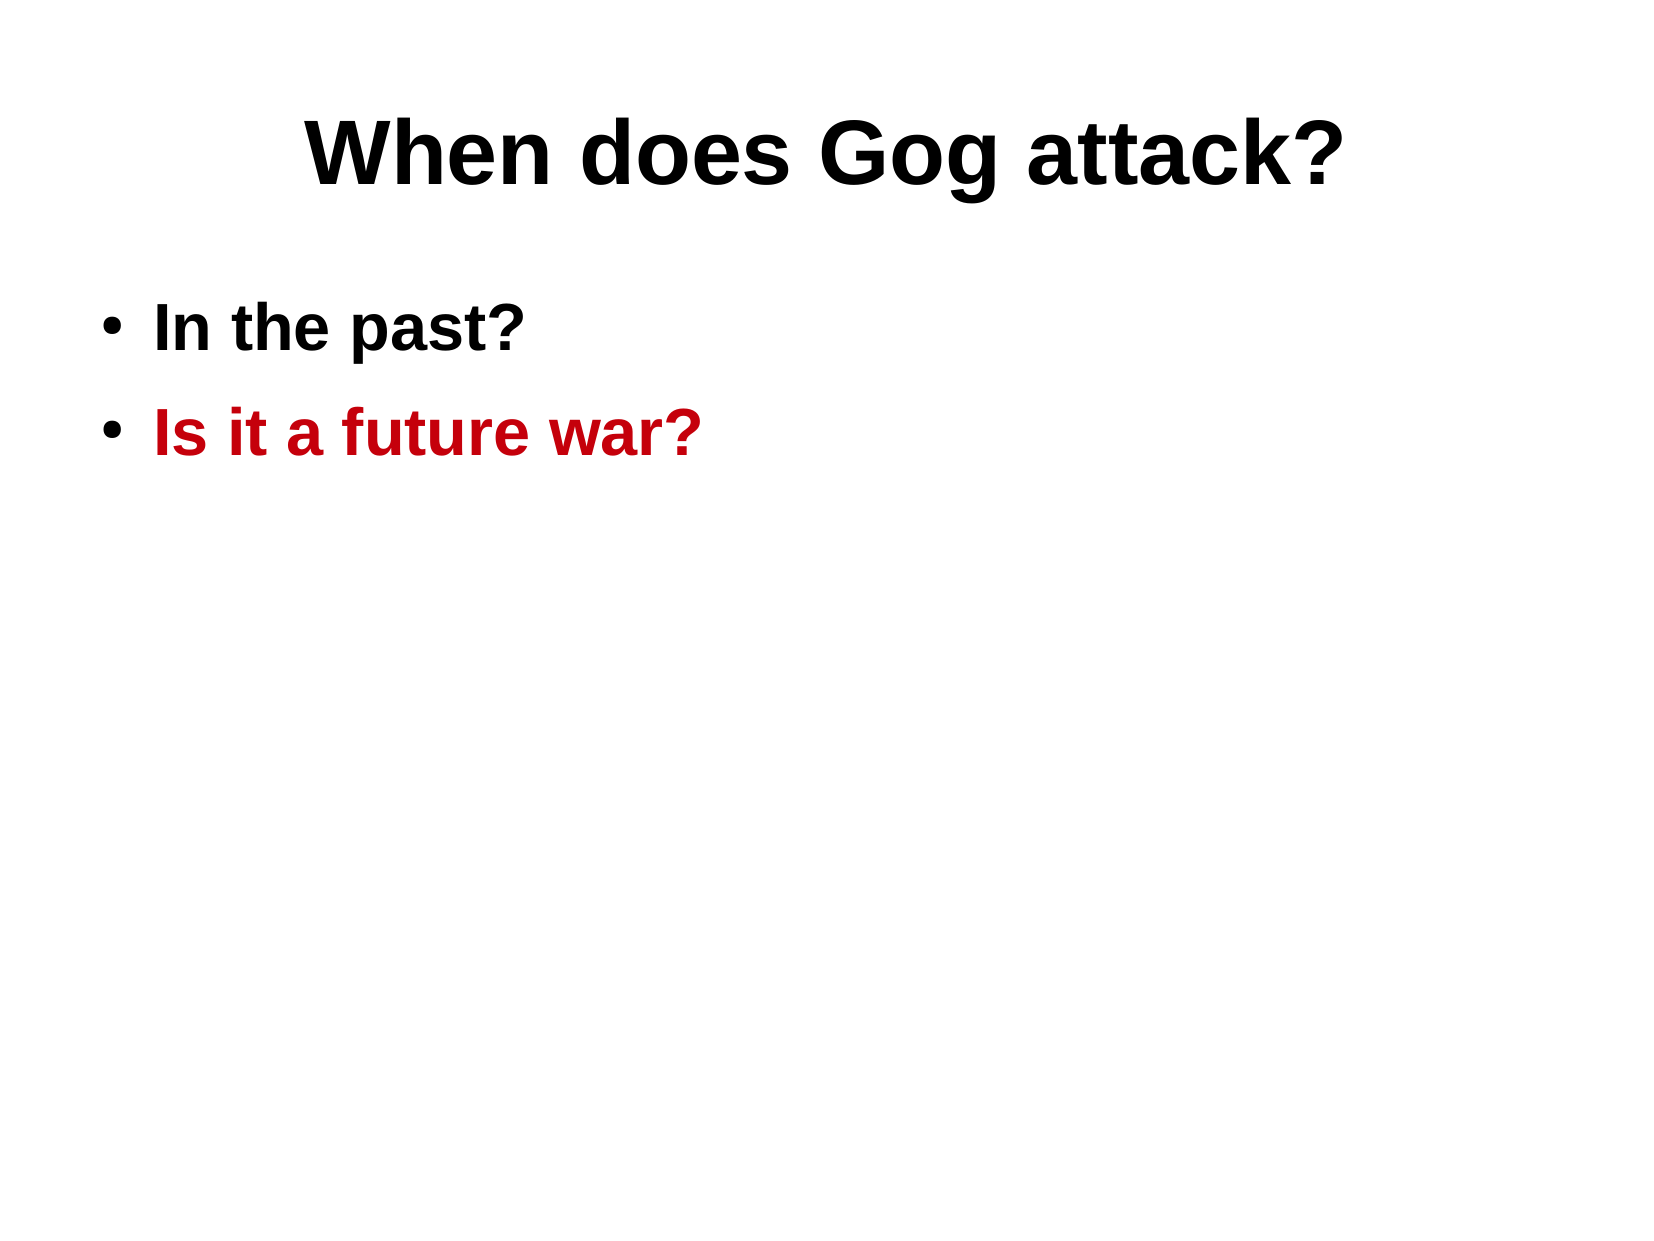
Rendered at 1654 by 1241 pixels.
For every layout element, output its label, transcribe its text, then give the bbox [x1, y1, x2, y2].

list In the past? Is it a future war? [82, 290, 1571, 1109]
title When does Gog attack? [82, 49, 1571, 257]
